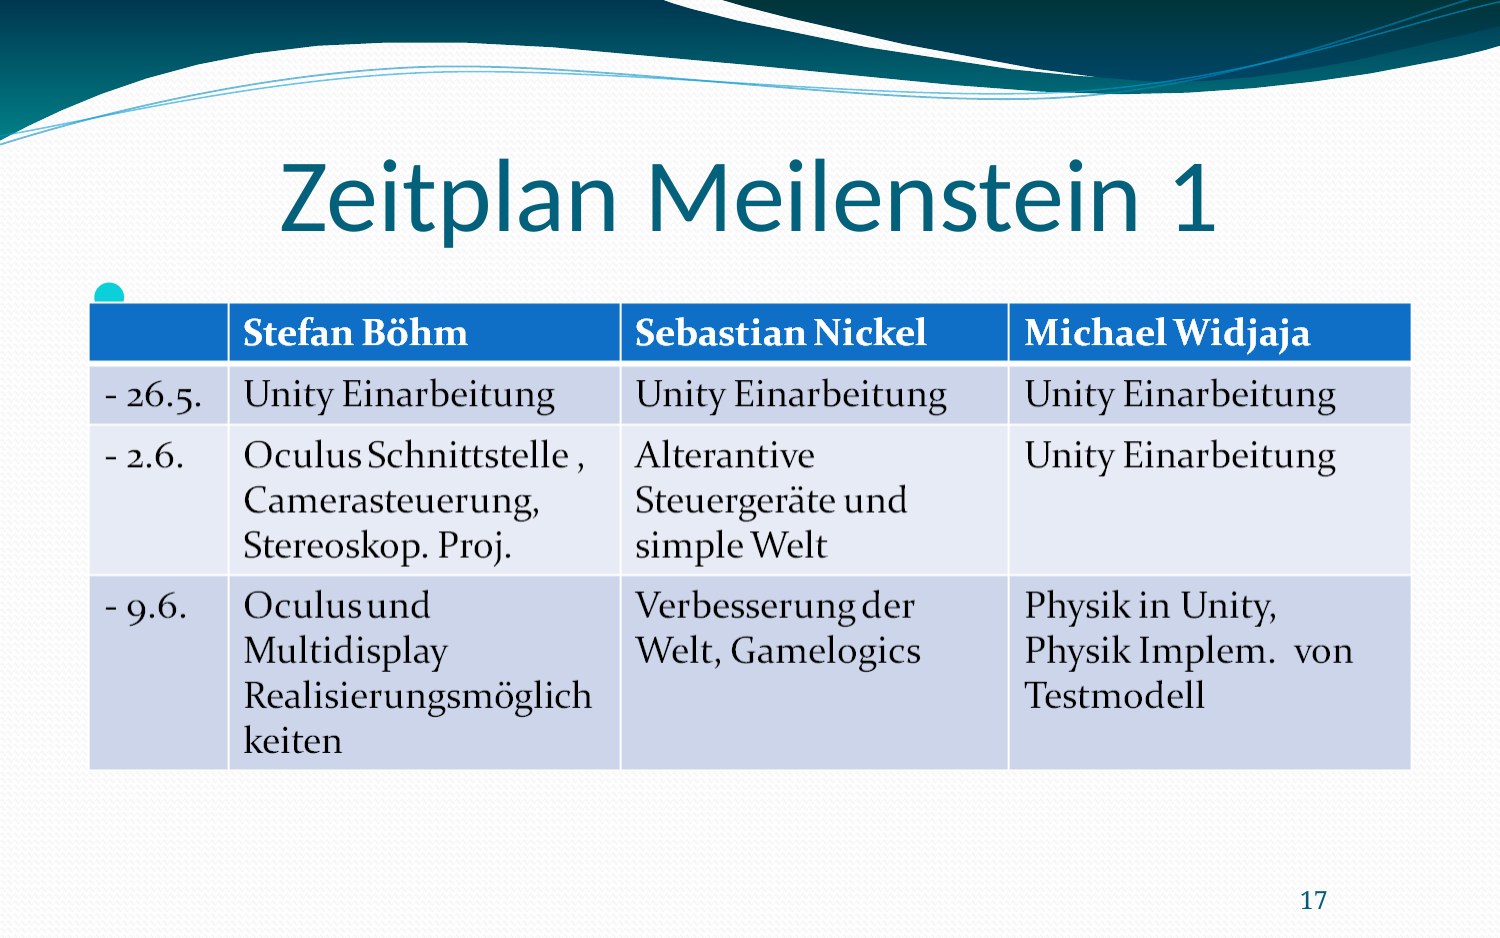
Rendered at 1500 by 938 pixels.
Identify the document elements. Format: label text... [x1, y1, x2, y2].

picture [77, 291, 1423, 783]
text_box 17 [1299, 868, 1426, 919]
list [75, 264, 1426, 865]
title Zeitplan Meilenstein 1 [75, 96, 1426, 253]
